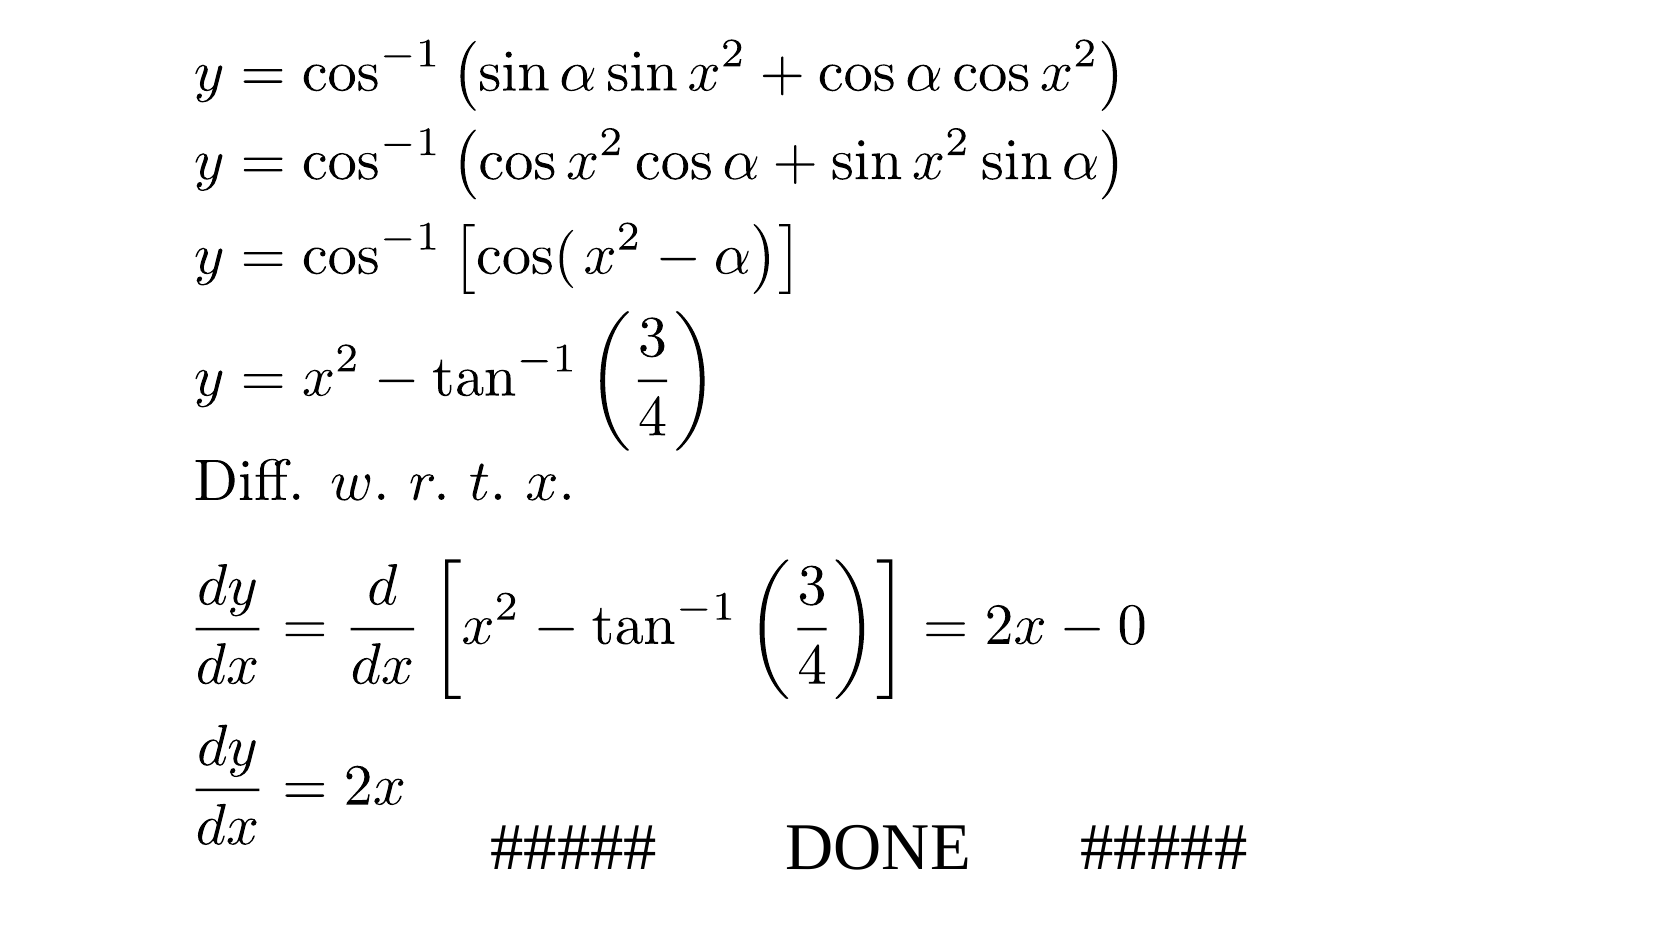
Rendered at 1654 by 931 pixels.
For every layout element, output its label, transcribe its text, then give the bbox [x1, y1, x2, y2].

text_box [195, 39, 1118, 111]
text_box [195, 222, 791, 294]
text_box [195, 311, 705, 451]
text_box [195, 127, 1118, 200]
title ##### DONE ##### [47, 37, 1607, 898]
text_box [195, 458, 570, 501]
text_box [195, 724, 404, 846]
text_box [195, 559, 1145, 699]
